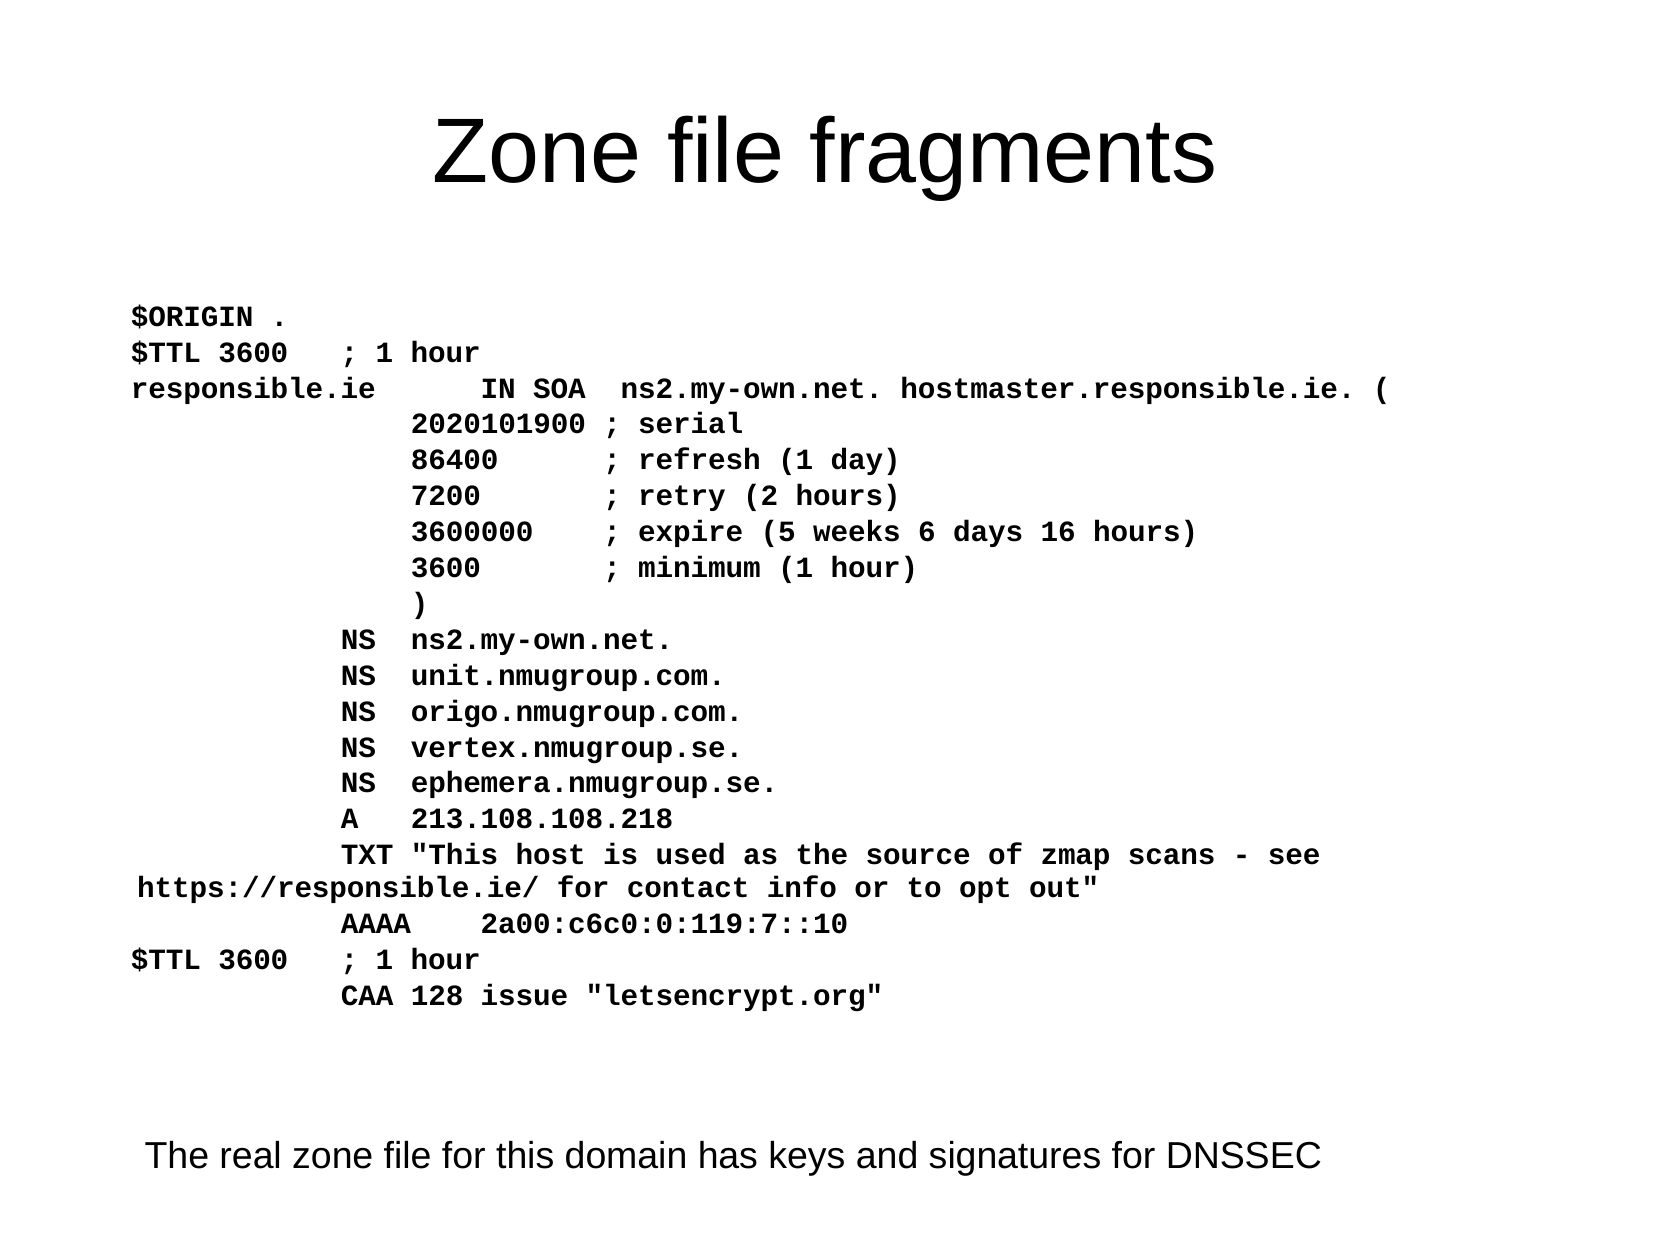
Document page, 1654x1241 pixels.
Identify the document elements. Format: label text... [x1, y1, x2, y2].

title Zone file fragments [82, 49, 1569, 255]
text_box The real zone file for this domain has keys and signatures for DNSSEC [129, 998, 1506, 1223]
list $ORIGIN . $TTL 3600 ; 1 hour responsible.ie IN SOA ns2.my-own.net. hostmaster.responsible.ie. ( 2020101900 ; serial 86400 ; refresh (1 day) 7200 ; retry (2 hours) 3600000 ; expire (5 weeks 6 days 16 hours) 3600 ; minimum (1 hour) ) NS ns2.my-own.net. NS unit.nmugroup.com. NS origo.nmugroup.com. NS vertex.nmugroup.se. NS ephemera.nmugroup.se. A 213.108.108.218 TXT "This host is used as the source of zmap scans - see https://responsible.ie/ for contact info or to opt out" AAAA 2a00:c6c0:0:119:7::10 $TTL 3600 ; 1 hour CAA 128 issue "letsencrypt.org" [130, 295, 1617, 1013]
